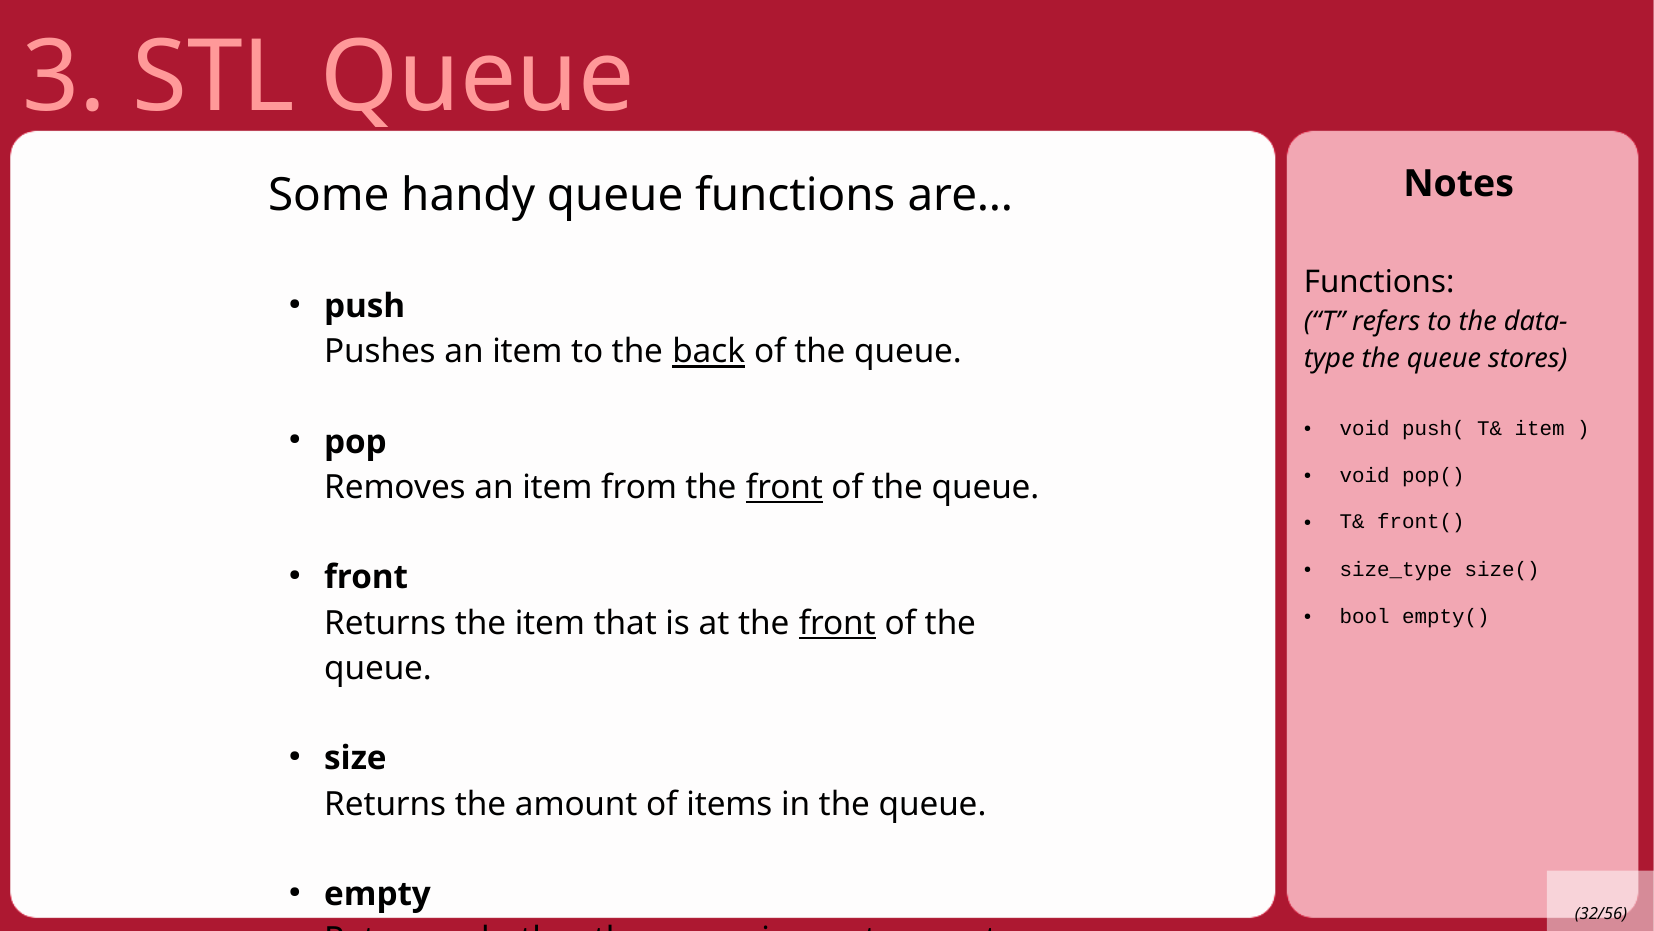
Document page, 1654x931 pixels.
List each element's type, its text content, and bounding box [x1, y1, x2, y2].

picture [0, 0, 1654, 931]
title 3. STL Queue [22, 7, 1511, 136]
text_box Notes Functions: (“T” refers to the data-type the queue stores) void push( T& item ) void pop() T& front() size_type size() bool empty() [1289, 149, 1629, 591]
text_box (<number>/56) [1546, 877, 1654, 931]
text_box push Pushes an item to the back of the queue. pop Removes an item from the front of the queue. front Returns the item that is at the front of the queue. size Returns the amount of items in the queue. empty Returns whether the queue is empty or not. [288, 281, 1061, 842]
text_box Some handy queue functions are… [34, 160, 1248, 224]
